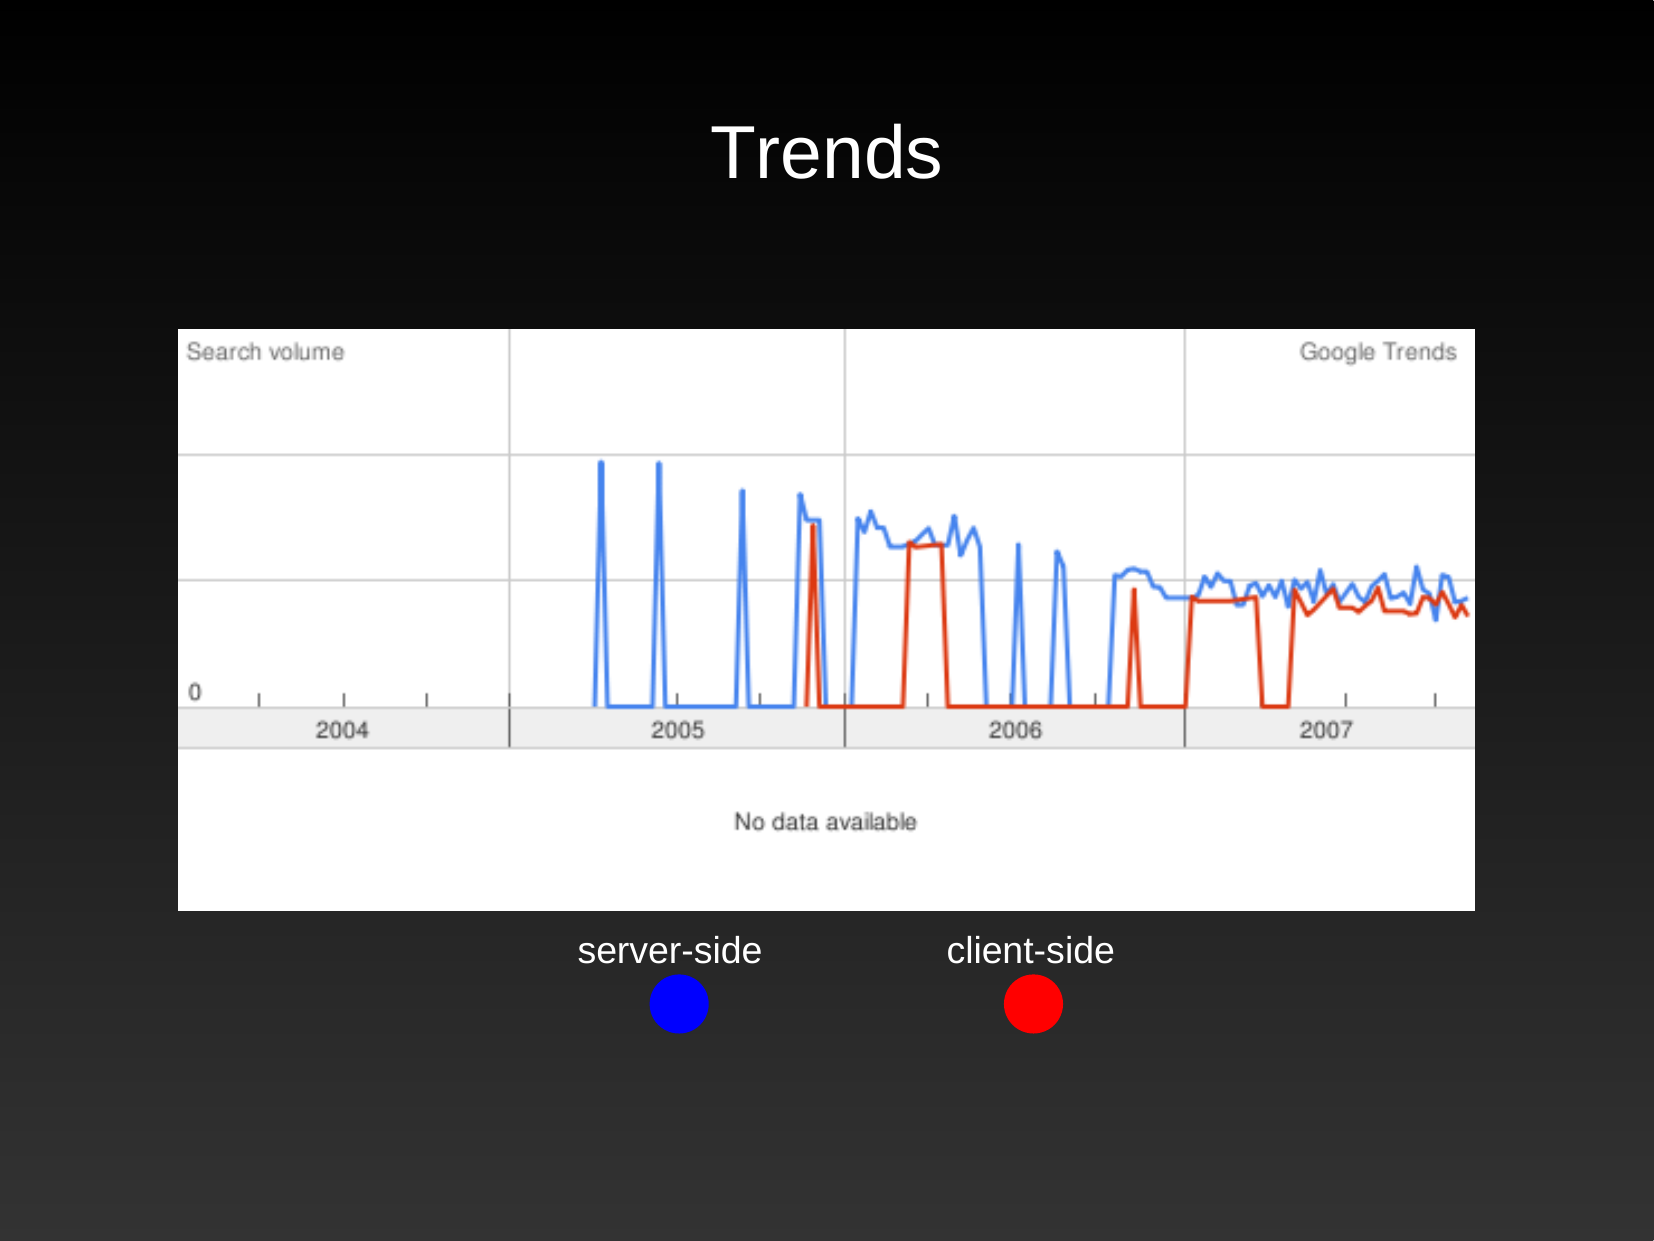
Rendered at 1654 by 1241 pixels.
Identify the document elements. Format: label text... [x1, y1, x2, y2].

title Trends [82, 49, 1571, 257]
text_box [649, 974, 709, 1034]
picture [178, 329, 1475, 911]
text_box [1003, 974, 1064, 1034]
text_box server-side client-side [488, 921, 1162, 979]
